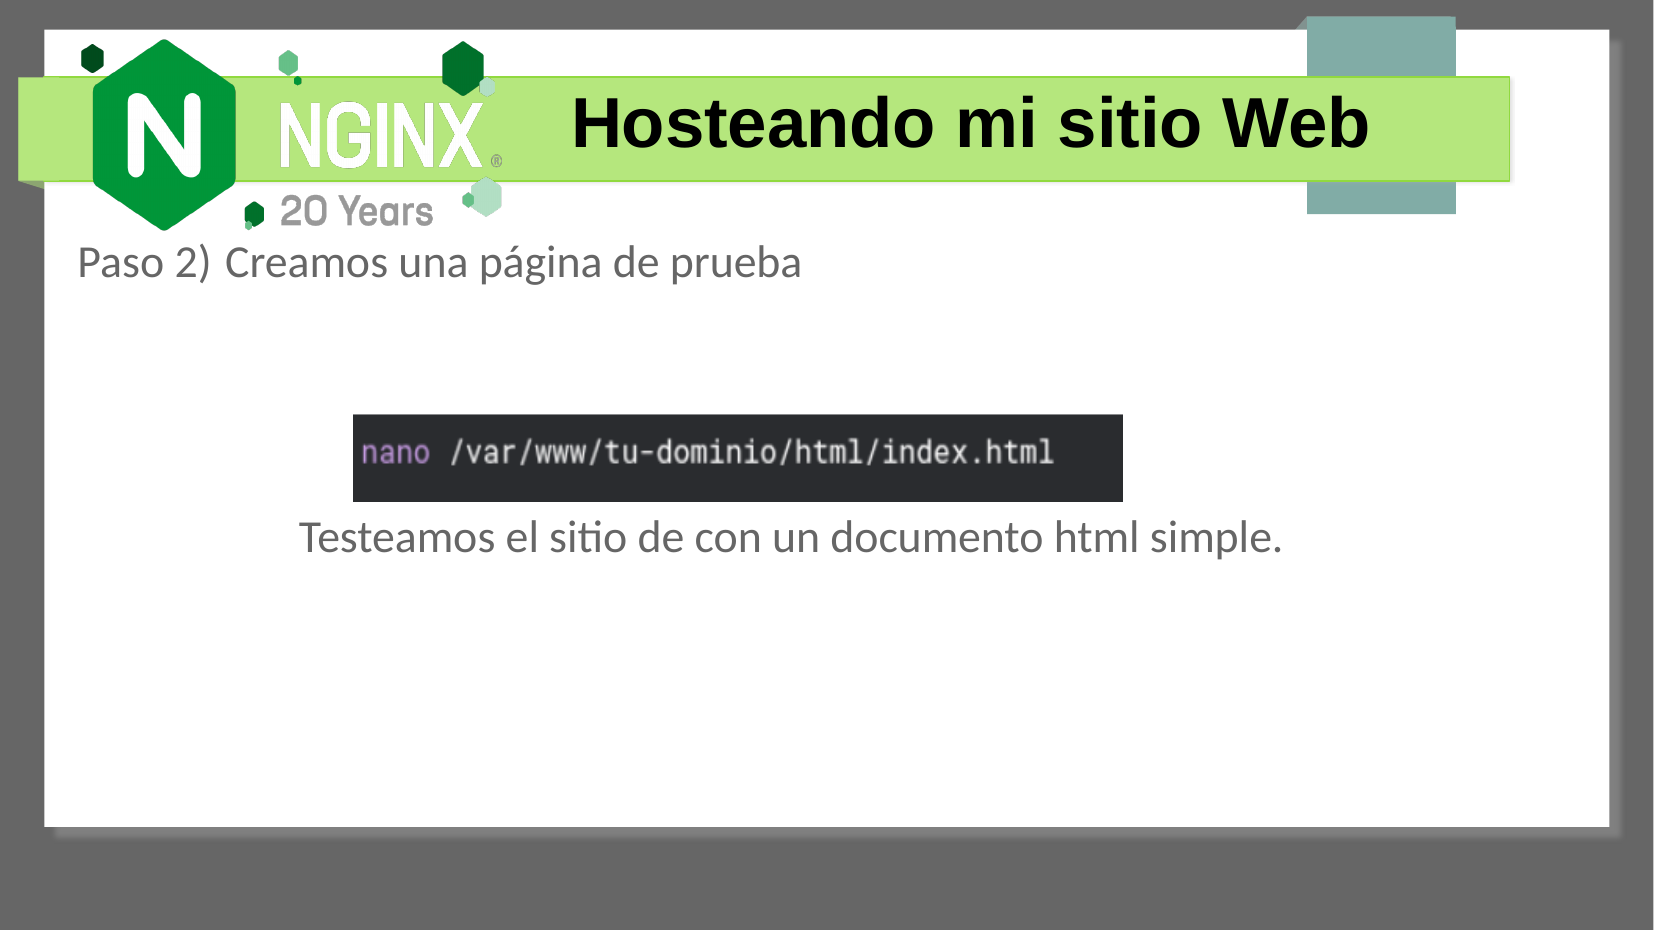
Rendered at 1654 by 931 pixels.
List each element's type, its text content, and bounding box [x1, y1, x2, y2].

subtitle [62, 796, 1599, 931]
picture [353, 413, 1123, 502]
picture [74, 37, 502, 236]
title Hosteando mi sitio Web [531, 38, 1625, 207]
text_box Paso 2) Creamos una página de prueba Testeamos el sitio de con un documento html simple. [62, 236, 1654, 796]
